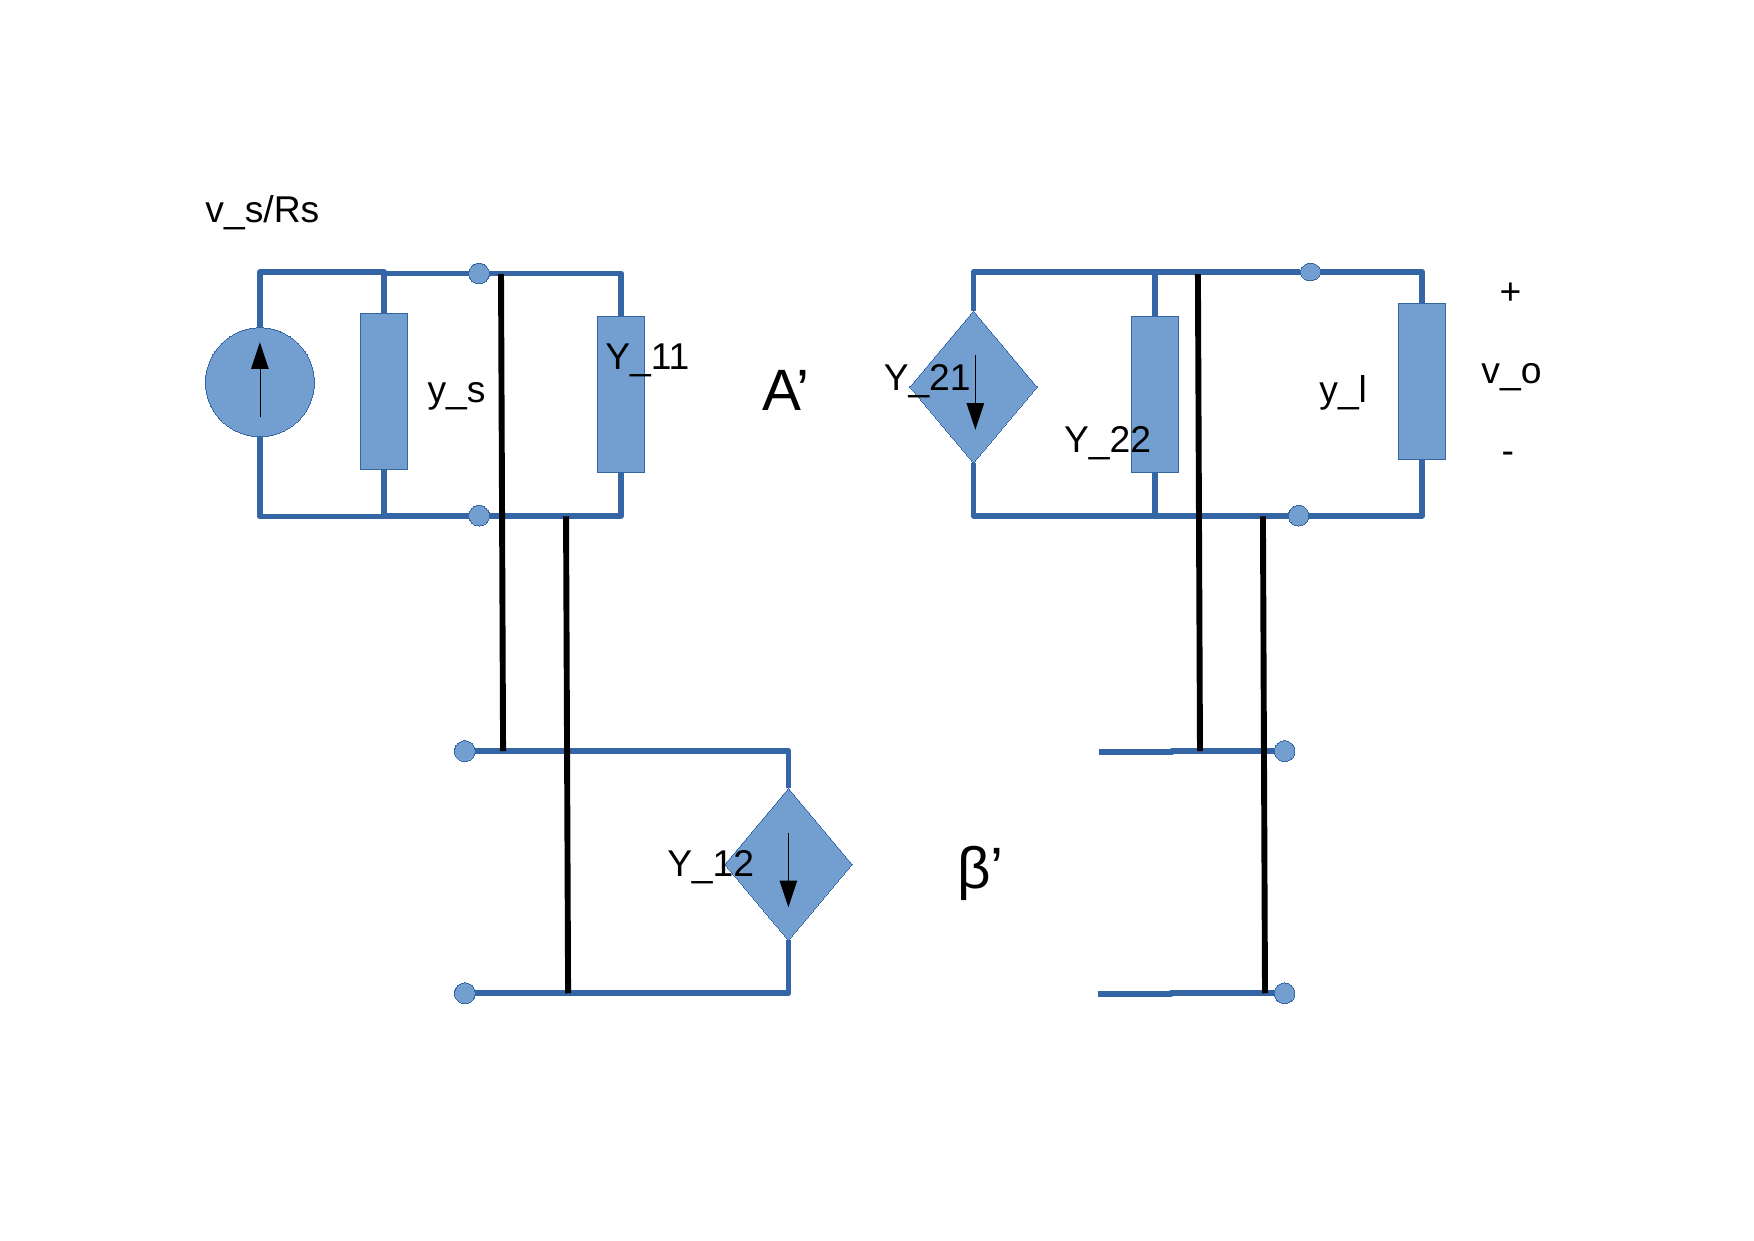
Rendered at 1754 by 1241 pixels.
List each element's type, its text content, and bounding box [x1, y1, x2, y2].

text_box [469, 263, 490, 284]
text_box y_s [412, 361, 521, 455]
text_box β’ [942, 828, 1019, 909]
text_box [1131, 316, 1179, 411]
text_box v_s/Rs [263, 275, 355, 280]
text_box Y_11 [590, 328, 756, 427]
text_box [205, 327, 315, 437]
text_box [1288, 505, 1309, 527]
text_box - [1486, 436, 1529, 516]
text_box y_l [1304, 361, 1413, 455]
text_box [1398, 303, 1446, 460]
text_box v_s/Rs [190, 181, 355, 280]
text_box [1274, 740, 1295, 762]
text_box A’ [747, 350, 825, 430]
text_box [454, 982, 475, 1004]
text_box [1300, 263, 1321, 281]
text_box Y_22 [1049, 411, 1194, 511]
text_box v_o [1466, 342, 1557, 436]
text_box Y_21 [868, 349, 1017, 448]
text_box [597, 316, 645, 328]
text_box [360, 313, 408, 470]
text_box + [1484, 263, 1537, 320]
text_box [597, 427, 645, 473]
text_box [941, 311, 1006, 349]
text_box [1274, 982, 1295, 1004]
text_box [1017, 362, 1038, 411]
text_box [454, 740, 475, 762]
text_box [749, 788, 853, 940]
text_box [961, 448, 987, 463]
text_box [469, 505, 490, 527]
text_box Y_12 [652, 835, 788, 934]
